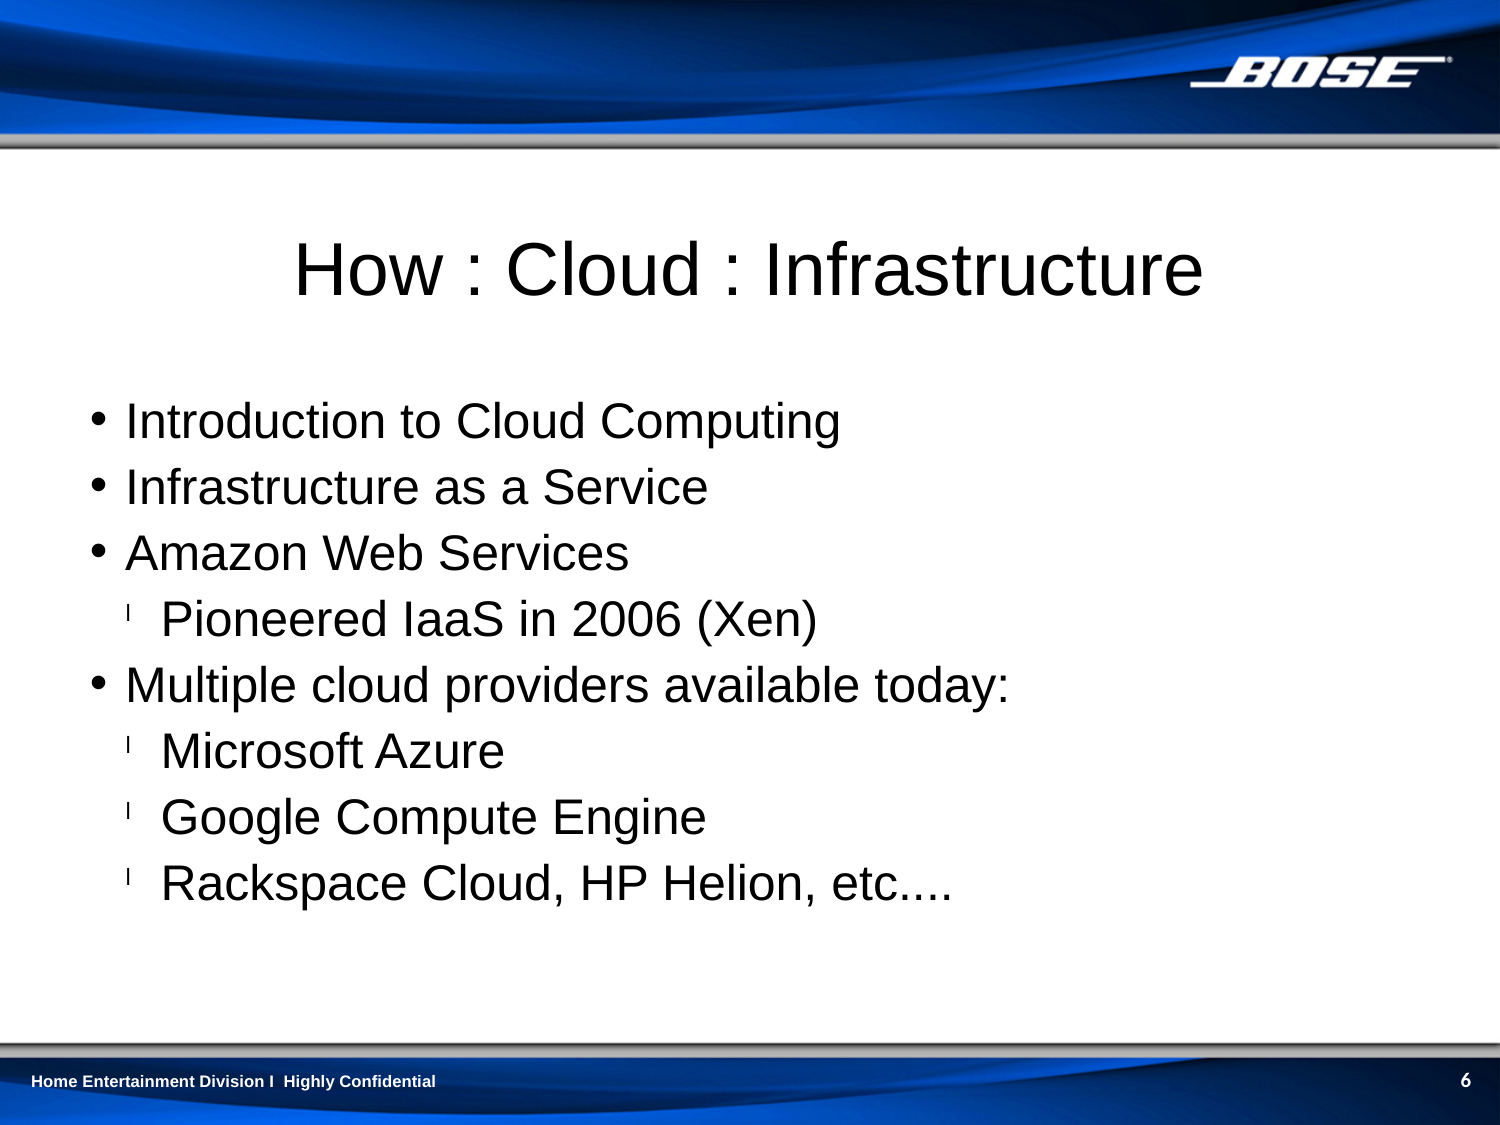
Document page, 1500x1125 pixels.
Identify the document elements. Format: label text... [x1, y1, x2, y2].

text_box Introduction to Cloud Computing Infrastructure as a Service Amazon Web Services Pioneered IaaS in 2006 (Xen) Multiple cloud providers available today: Microsoft Azure Google Compute Engine Rackspace Cloud, HP Helion, etc.... [74, 375, 1425, 1003]
picture [0, 0, 1500, 1125]
text_box How : Cloud : Infrastructure [74, 185, 1425, 345]
